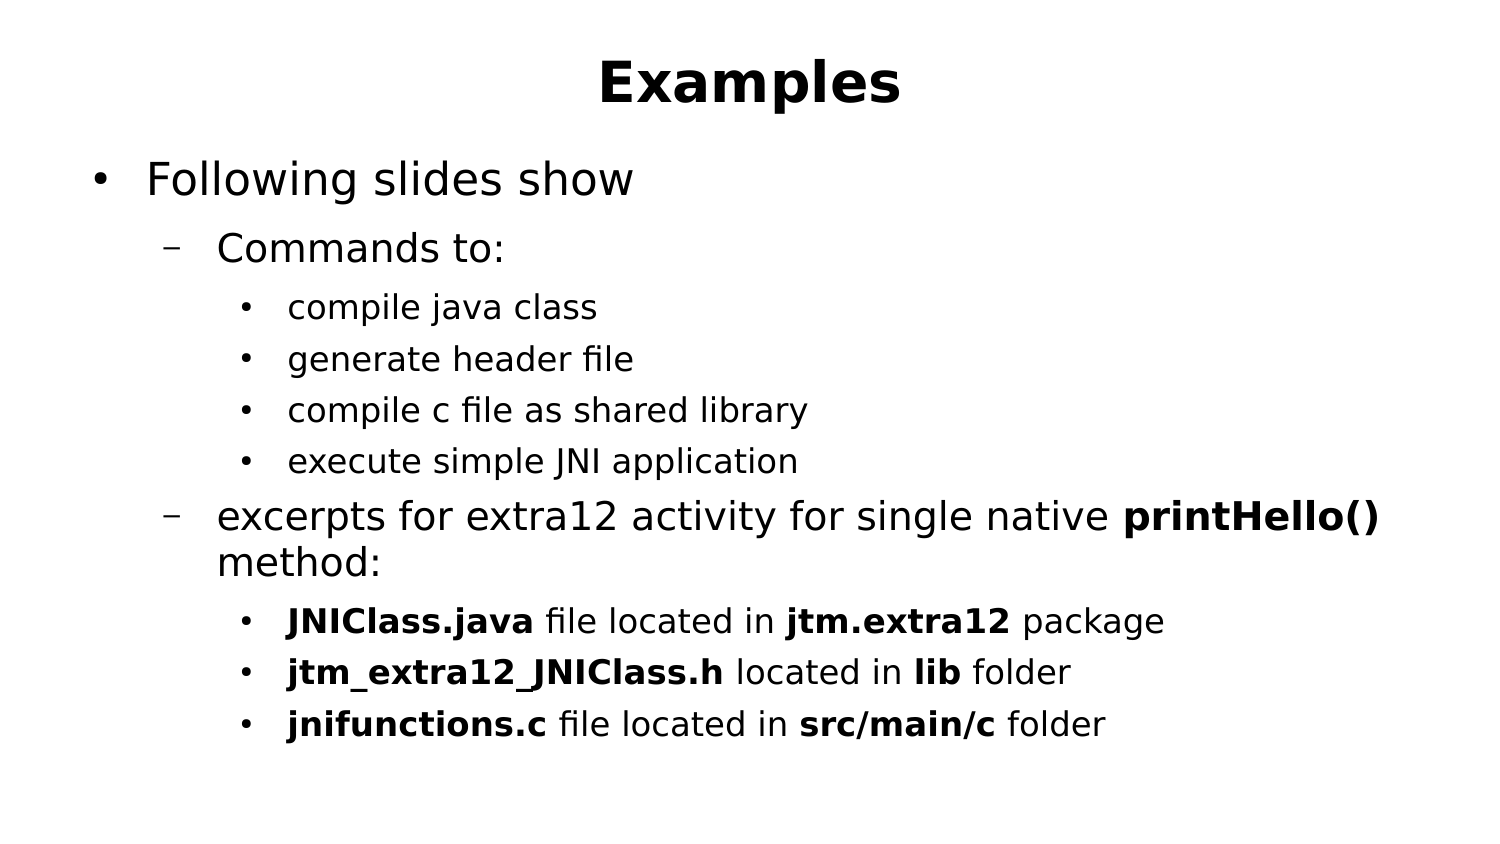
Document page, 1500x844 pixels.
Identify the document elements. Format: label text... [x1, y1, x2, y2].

title Examples [75, 33, 1425, 133]
list Following slides show Commands to: compile java class generate header file compile c file as shared library execute simple JNI application excerpts for extra12 activity for single native printHello() method: JNIClass.java file located in jtm.extra12 package jtm_extra12_JNIClass.h located in lib folder jnifunctions.c file located in src/main/c folder [75, 153, 1395, 807]
